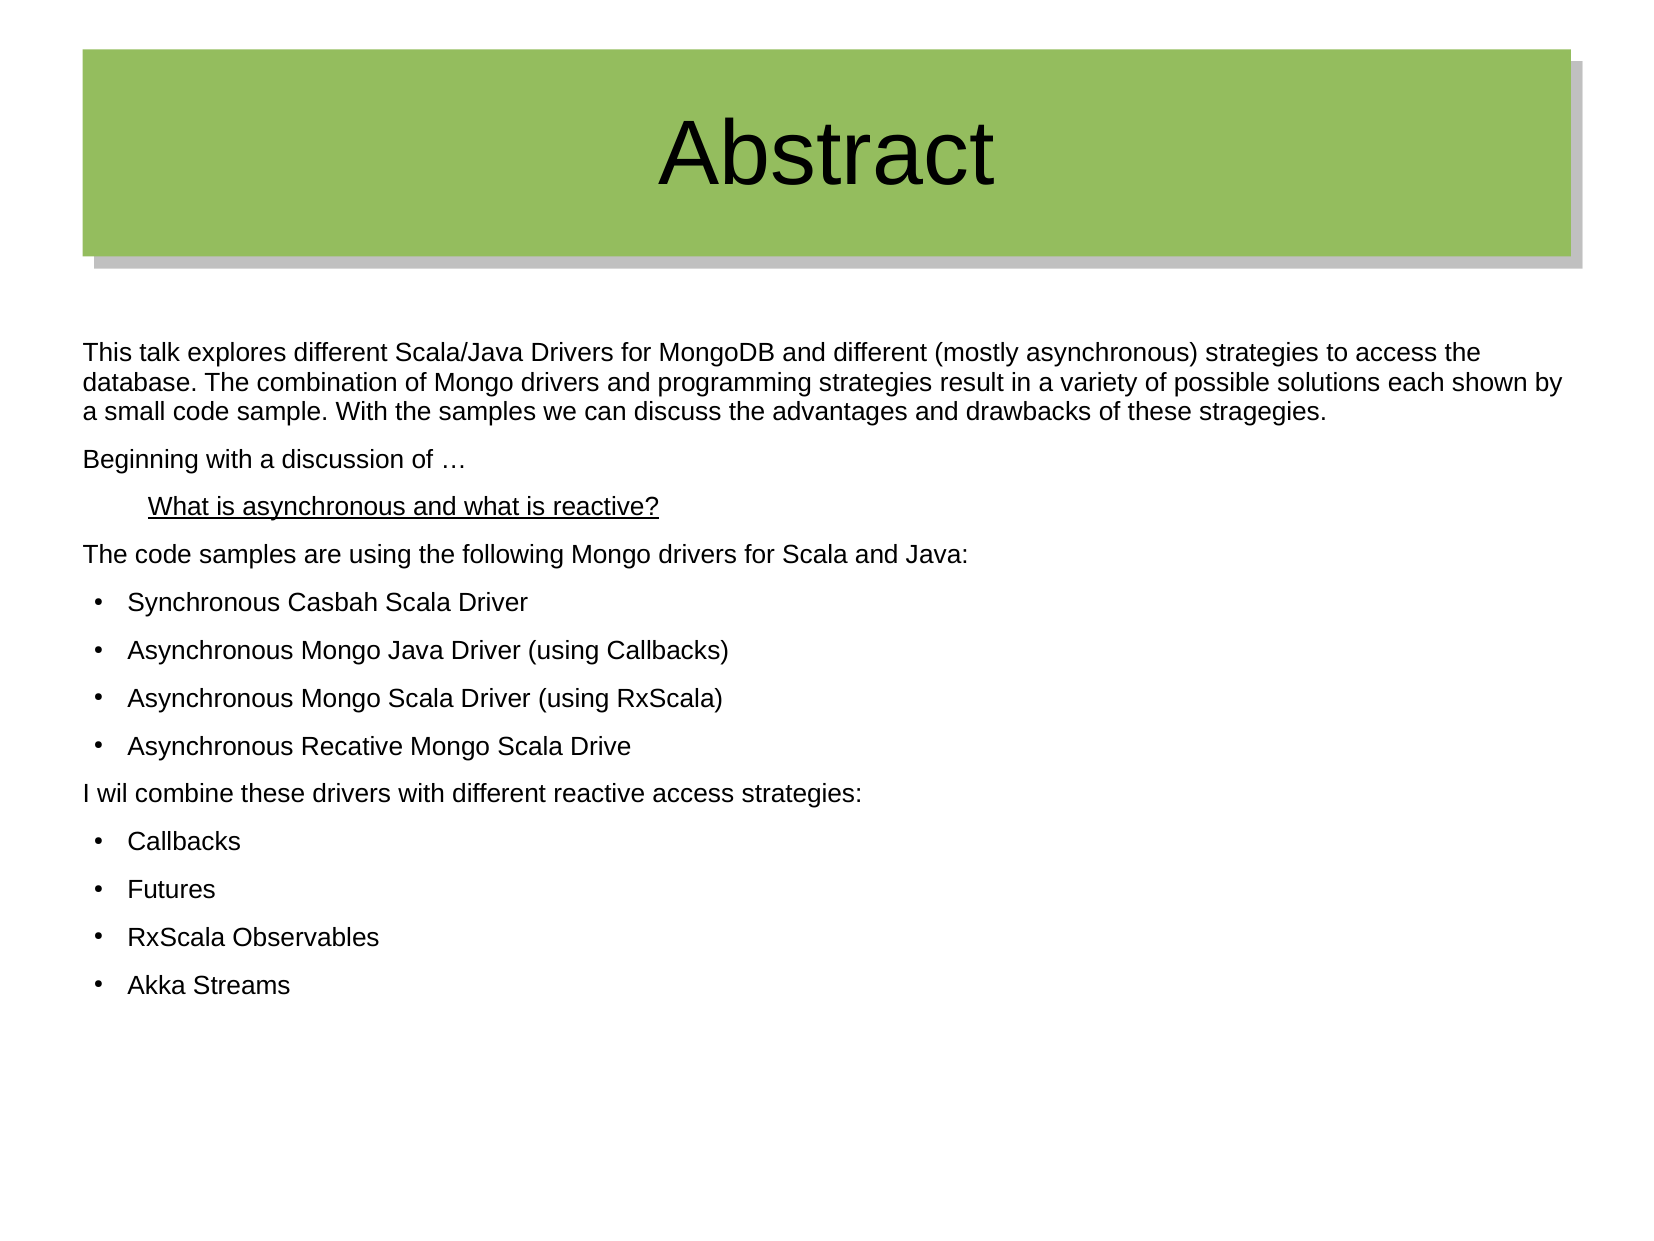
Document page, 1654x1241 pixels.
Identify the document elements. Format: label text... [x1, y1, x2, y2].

list This talk explores different Scala/Java Drivers for MongoDB and different (mostly asynchronous) strategies to access the database. The combination of Mongo drivers and programming strategies result in a variety of possible solutions each shown by a small code sample. With the samples we can discuss the advantages and drawbacks of these stragegies. Beginning with a discussion of … What is asynchronous and what is reactive? The code samples are using the following Mongo drivers for Scala and Java: Synchronous Casbah Scala Driver Asynchronous Mongo Java Driver (using Callbacks) Asynchronous Mongo Scala Driver (using RxScala) Asynchronous Recative Mongo Scala Drive I wil combine these drivers with different reactive access strategies: Callbacks Futures RxScala Observables Akka Streams [82, 290, 1571, 1010]
title Abstract [82, 49, 1571, 257]
